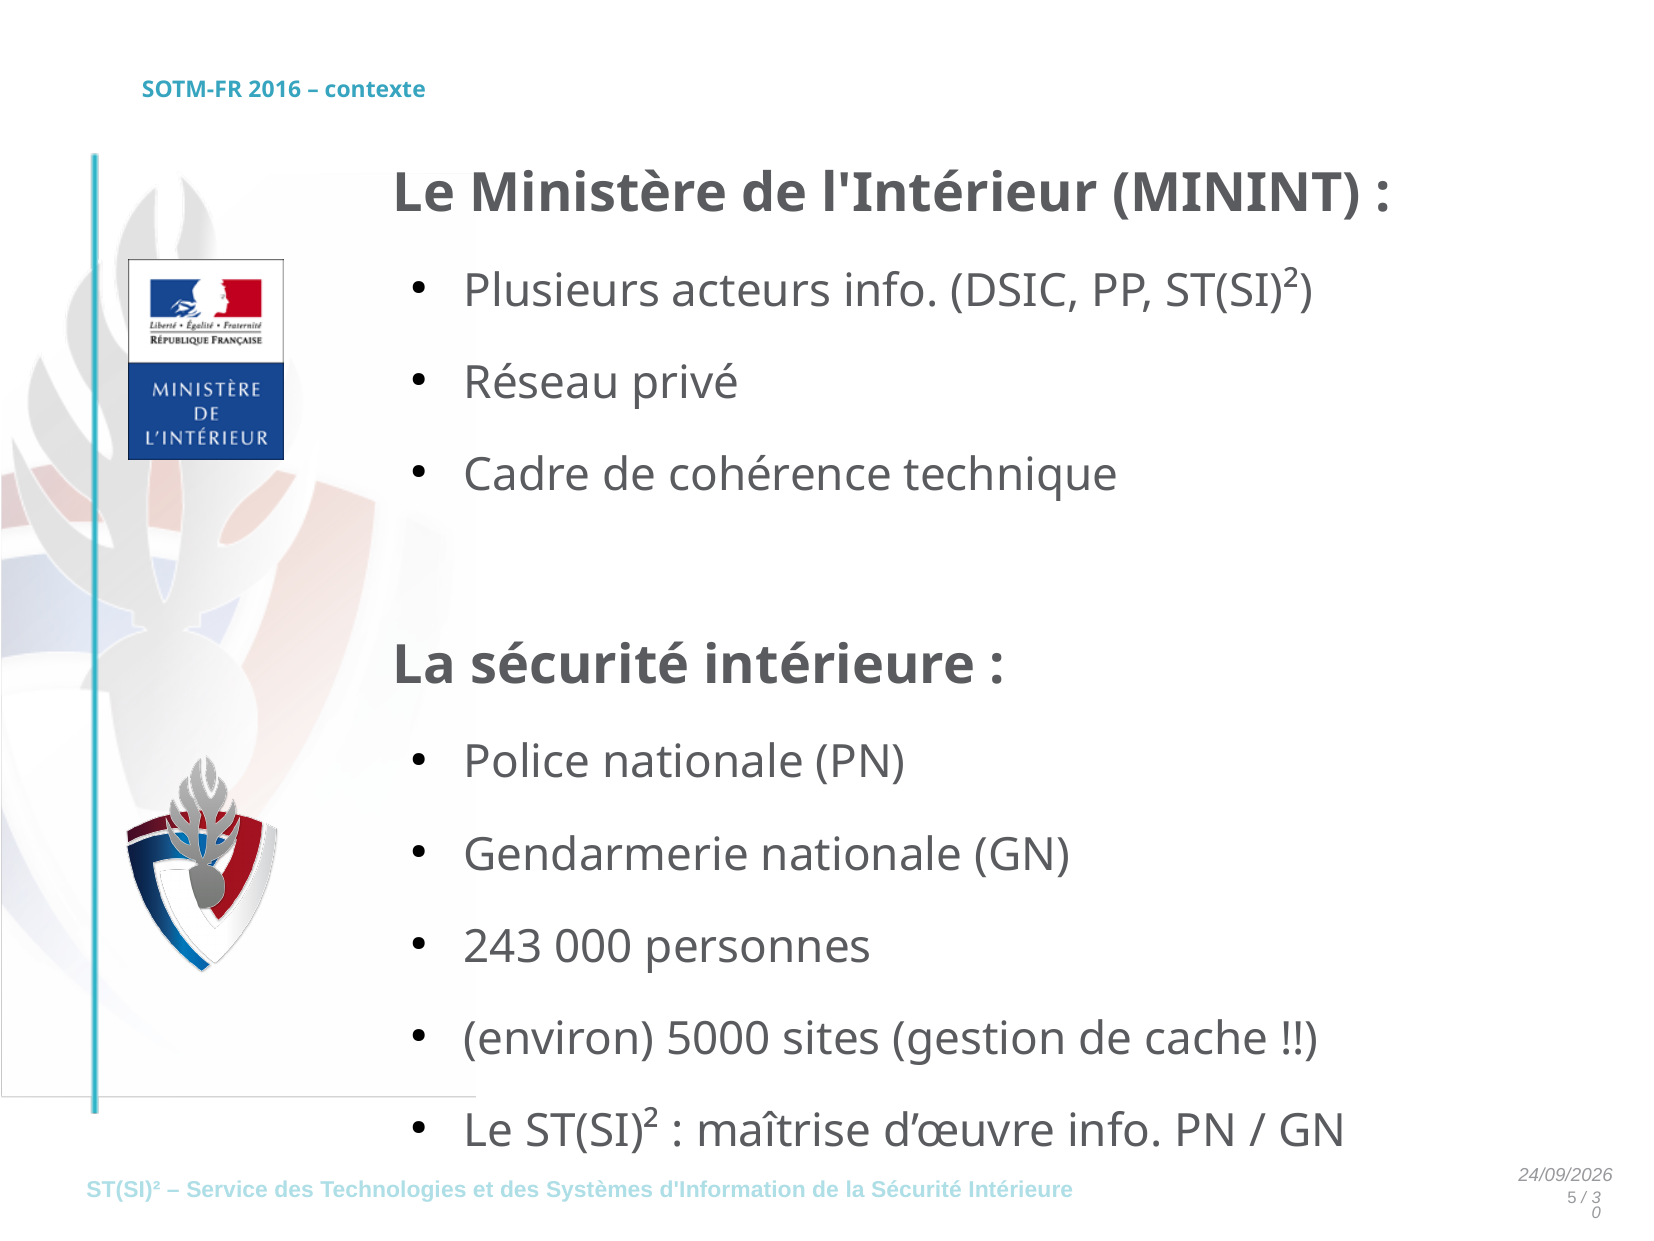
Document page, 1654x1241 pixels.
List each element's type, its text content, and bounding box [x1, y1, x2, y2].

picture [0, 86, 476, 1176]
title SOTM-FR 2016 – contexte [141, 70, 1571, 107]
list Le Ministère de l'Intérieur (MININT) : Plusieurs acteurs info. (DSIC, PP, ST(SI)²) Réseau privé Cadre de cohérence technique La sécurité intérieure : Police nationale (PN) Gendarmerie nationale (GN) 243 000 personnes (environ) 5000 sites (gestion de cache !!) Le ST(SI)² : maîtrise d’œuvre info. PN / GN [392, 153, 1630, 1241]
